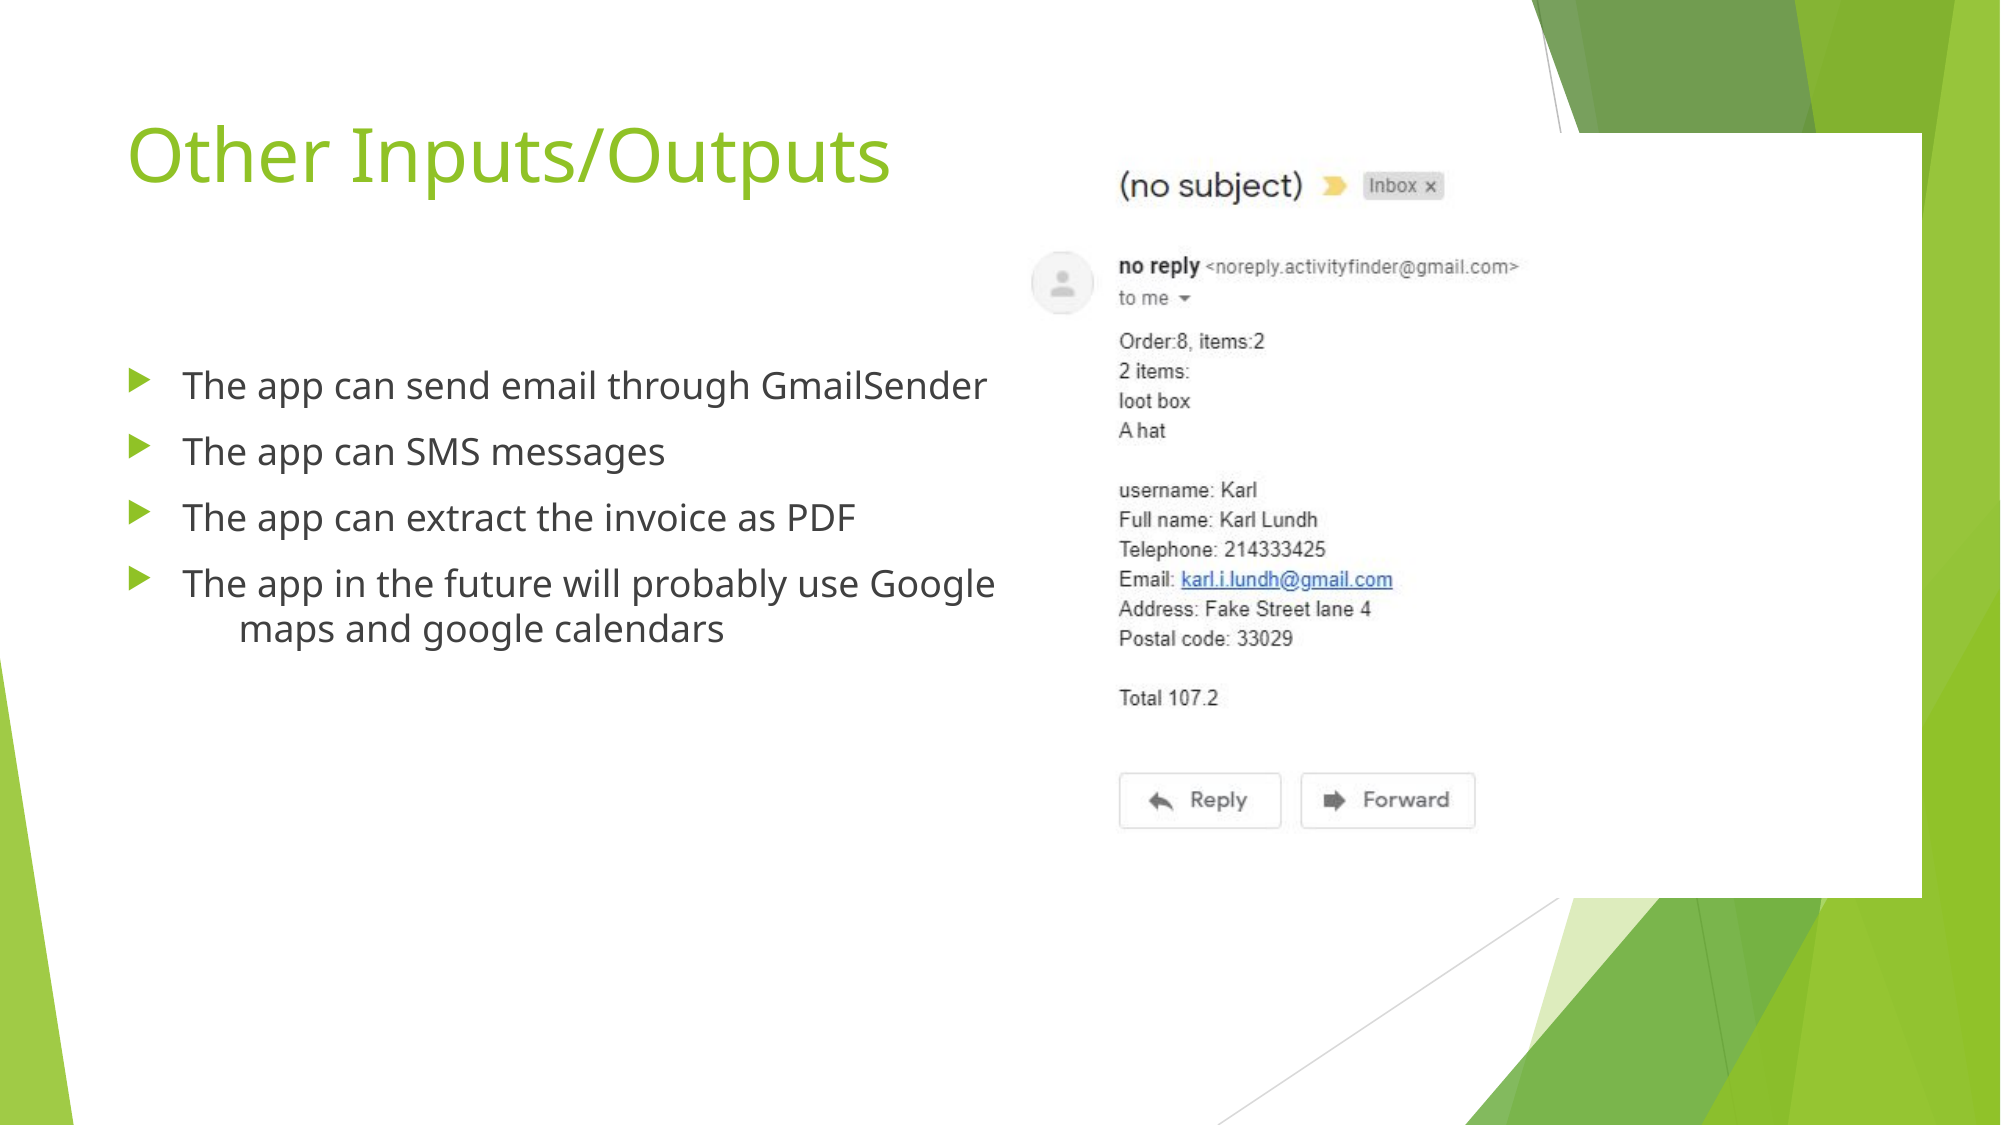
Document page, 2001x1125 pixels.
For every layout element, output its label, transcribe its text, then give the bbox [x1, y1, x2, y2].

picture [1016, 133, 1922, 898]
title Other Inputs/Outputs [111, 99, 1522, 317]
list The app can send email through GmailSender The app can SMS messages The app can extract the invoice as PDF The app in the future will probably use Google maps and google calendars [111, 354, 1048, 992]
